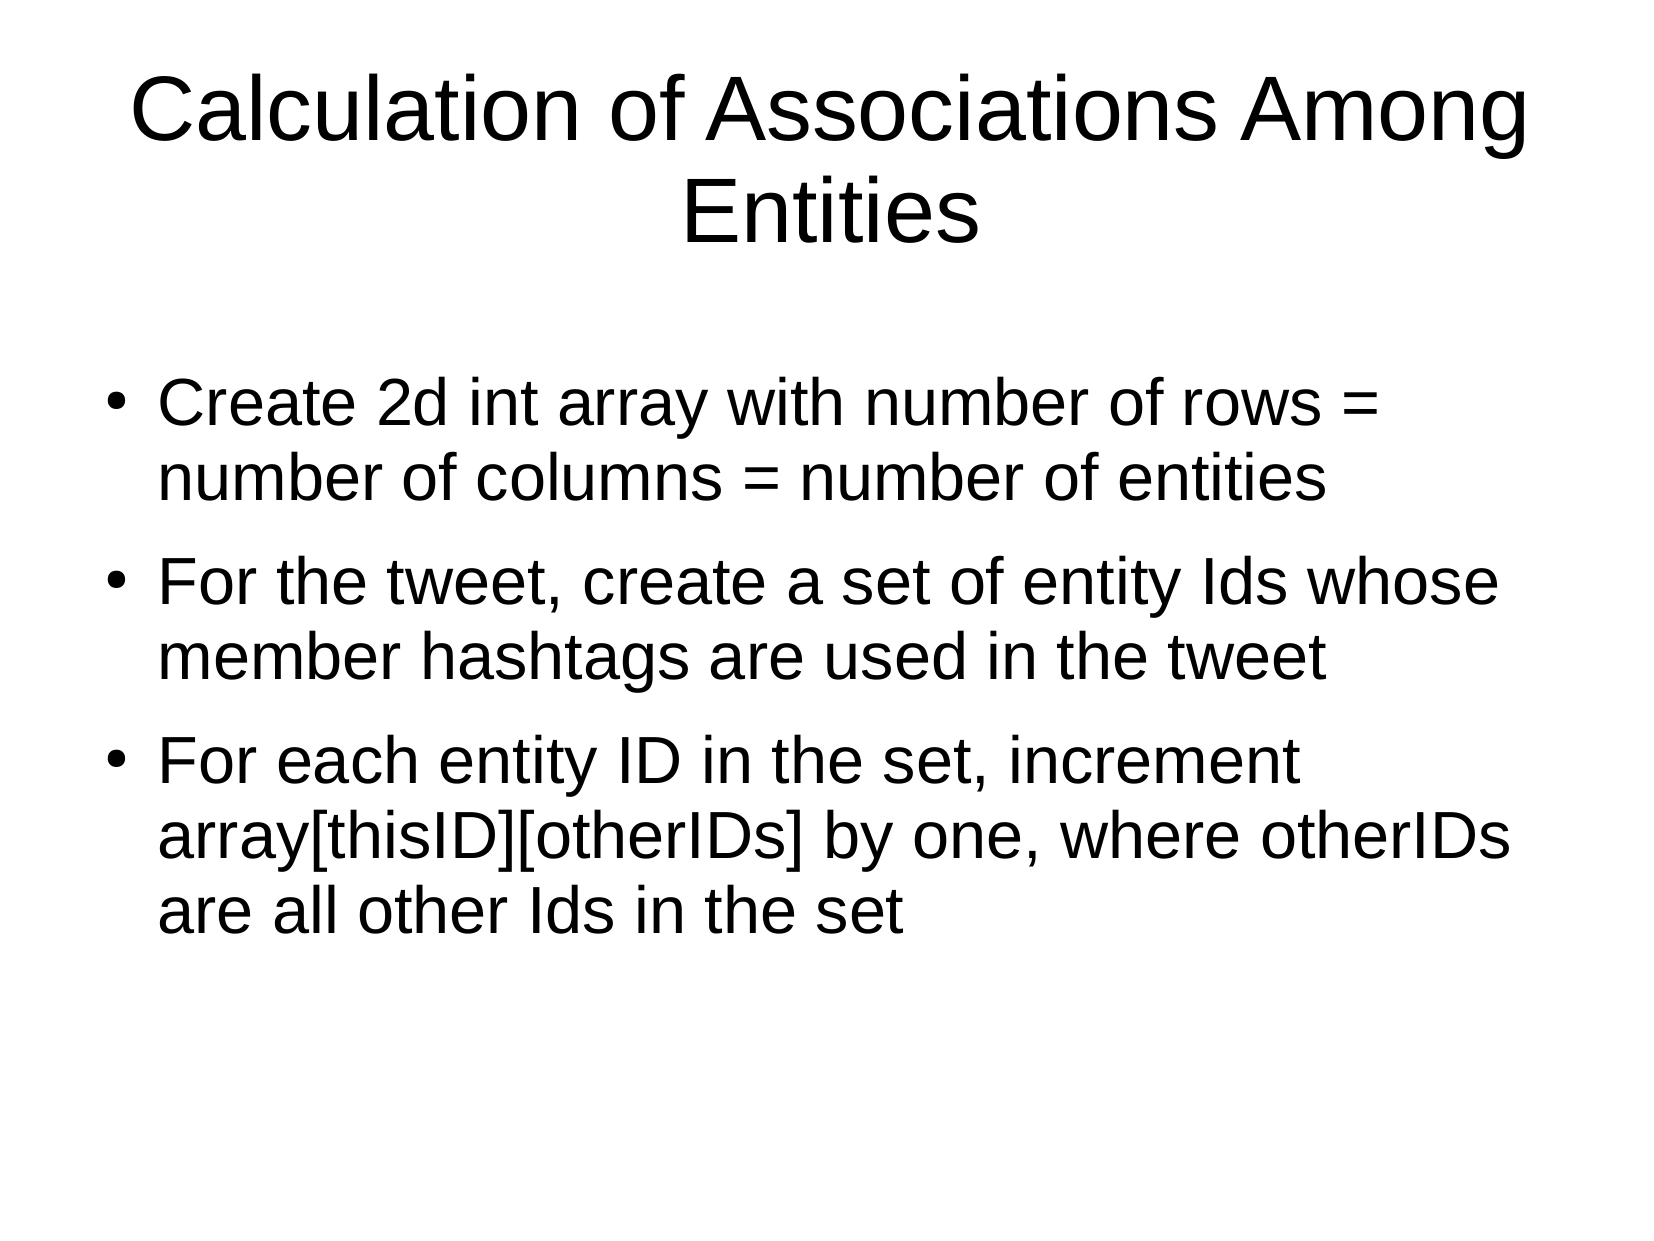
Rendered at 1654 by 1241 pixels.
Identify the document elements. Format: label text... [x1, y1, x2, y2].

title Calculation of Associations Among Entities [86, 57, 1576, 263]
list Create 2d int array with number of rows = number of columns = number of entities For the tweet, create a set of entity Ids whose member hashtags are used in the tweet For each entity ID in the set, increment array[thisID][otherIDs] by one, where otherIDs are all other Ids in the set [86, 365, 1576, 976]
